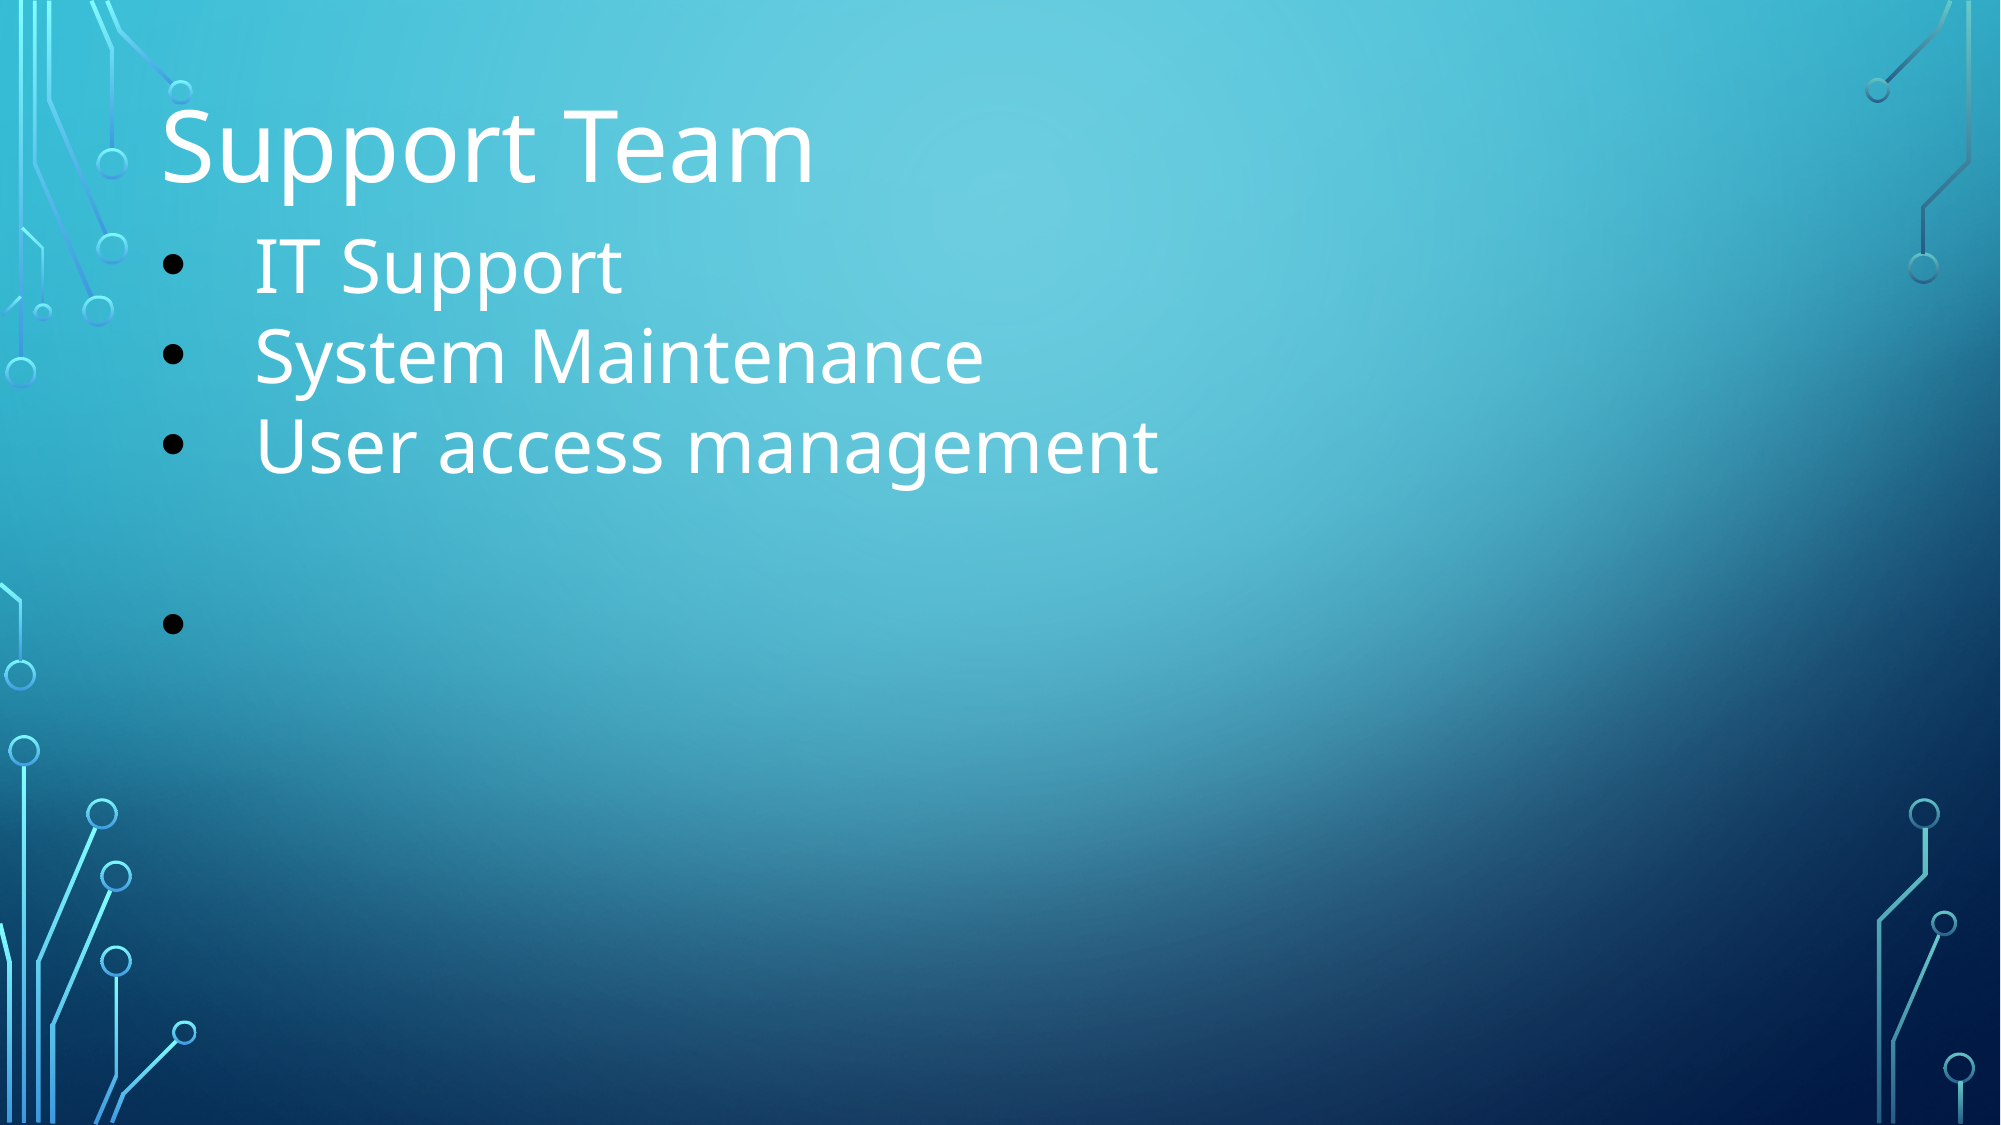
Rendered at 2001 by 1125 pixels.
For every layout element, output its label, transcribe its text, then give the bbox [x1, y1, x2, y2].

text_box IT Support System Maintenance User access management [145, 211, 1976, 681]
text_box Support Team [145, 74, 1147, 211]
